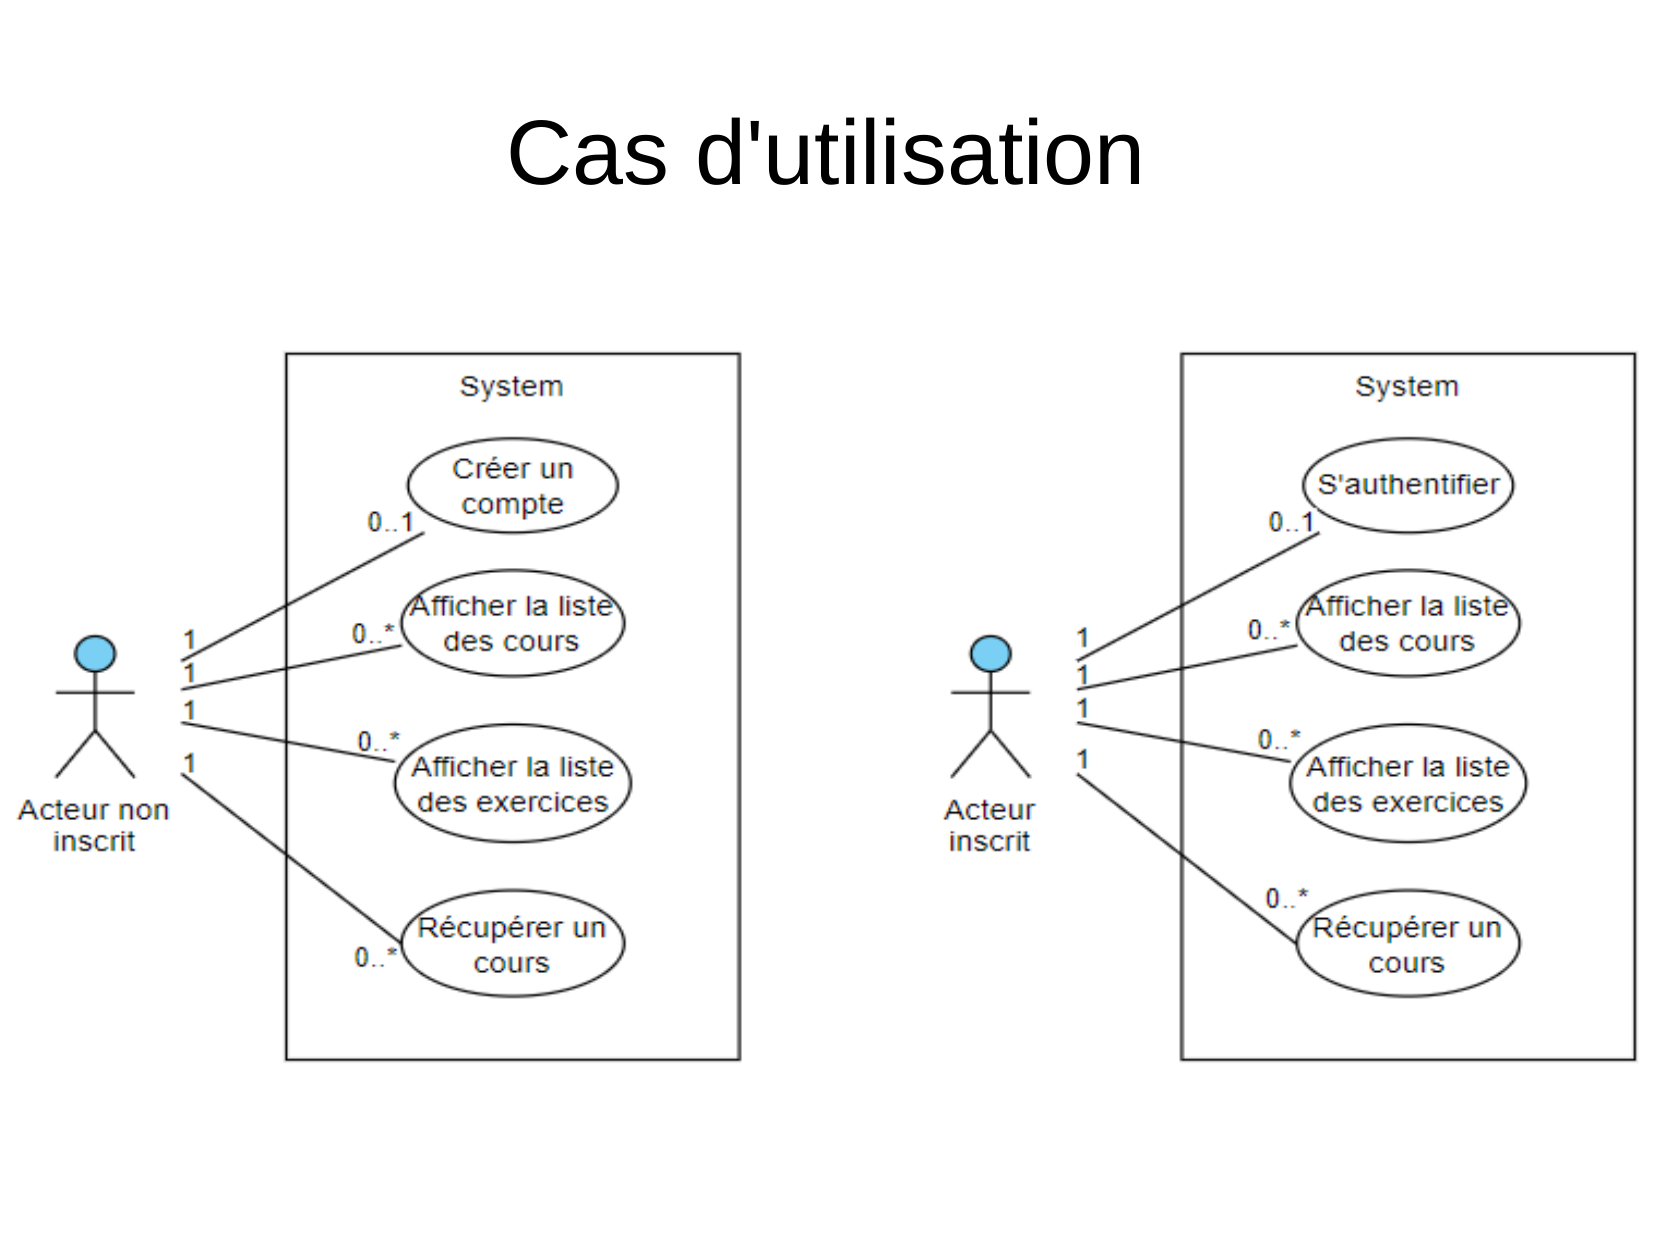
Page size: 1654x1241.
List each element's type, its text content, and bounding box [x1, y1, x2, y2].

title Cas d'utilisation [82, 49, 1571, 257]
picture [0, 316, 1654, 1075]
